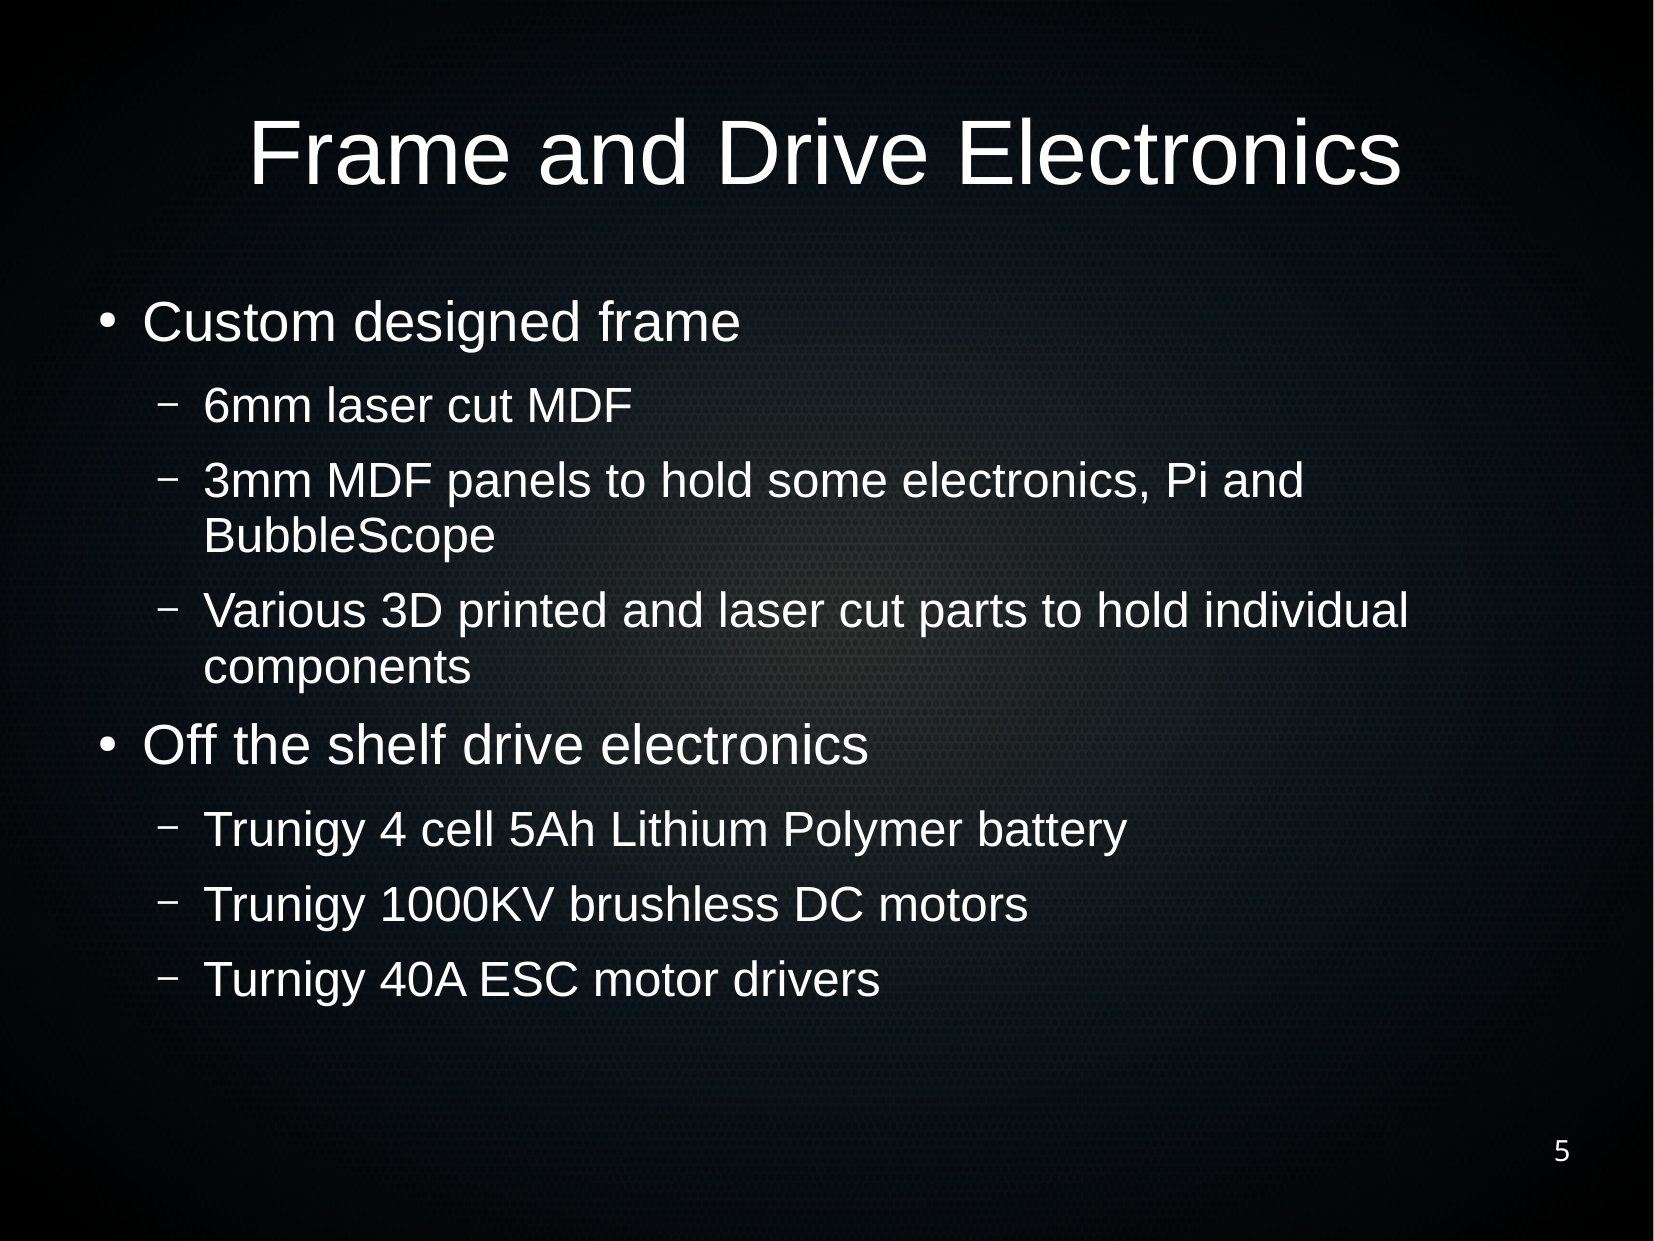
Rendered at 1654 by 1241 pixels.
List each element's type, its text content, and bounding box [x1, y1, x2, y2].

title Frame and Drive Electronics [82, 49, 1571, 257]
list Custom designed frame 6mm laser cut MDF 3mm MDF panels to hold some electronics, Pi and BubbleScope Various 3D printed and laser cut parts to hold individual components Off the shelf drive electronics Trunigy 4 cell 5Ah Lithium Polymer battery Trunigy 1000KV brushless DC motors Turnigy 40A ESC motor drivers [82, 290, 1538, 1010]
picture [0, 0, 1654, 1241]
